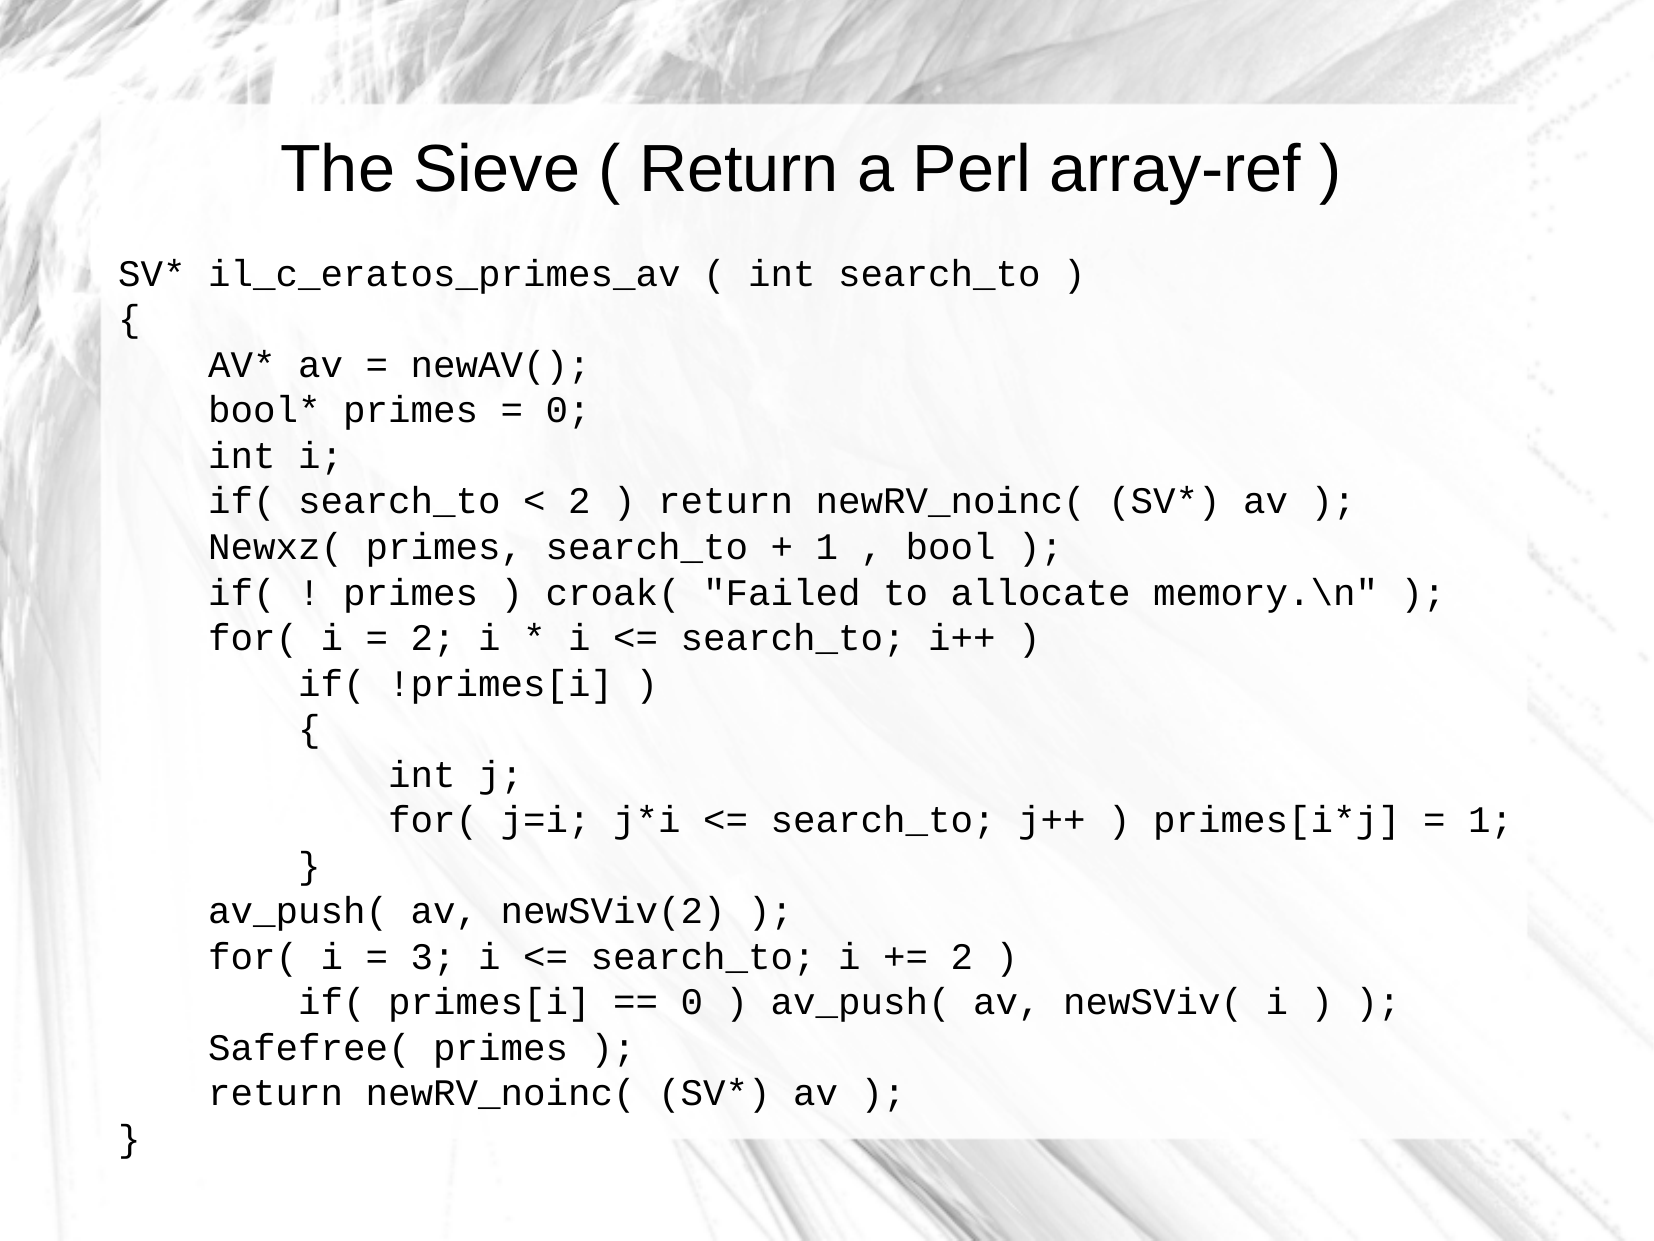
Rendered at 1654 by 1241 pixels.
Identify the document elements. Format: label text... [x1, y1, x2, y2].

picture [0, 0, 1654, 1241]
list SV* il_c_eratos_primes_av ( int search_to ) { AV* av = newAV(); bool* primes = 0; int i; if( search_to < 2 ) return newRV_noinc( (SV*) av ); Newxz( primes, search_to + 1 , bool ); if( ! primes ) croak( "Failed to allocate memory.\n" ); for( i = 2; i * i <= search_to; i++ ) if( !primes[i] ) { int j; for( j=i; j*i <= search_to; j++ ) primes[i*j] = 1; } av_push( av, newSViv(2) ); for( i = 3; i <= search_to; i += 2 ) if( primes[i] == 0 ) av_push( av, newSViv( i ) ); Safefree( primes ); return newRV_noinc( (SV*) av ); } [118, 255, 1571, 1165]
title The Sieve ( Return a Perl array-ref ) [118, 112, 1506, 226]
